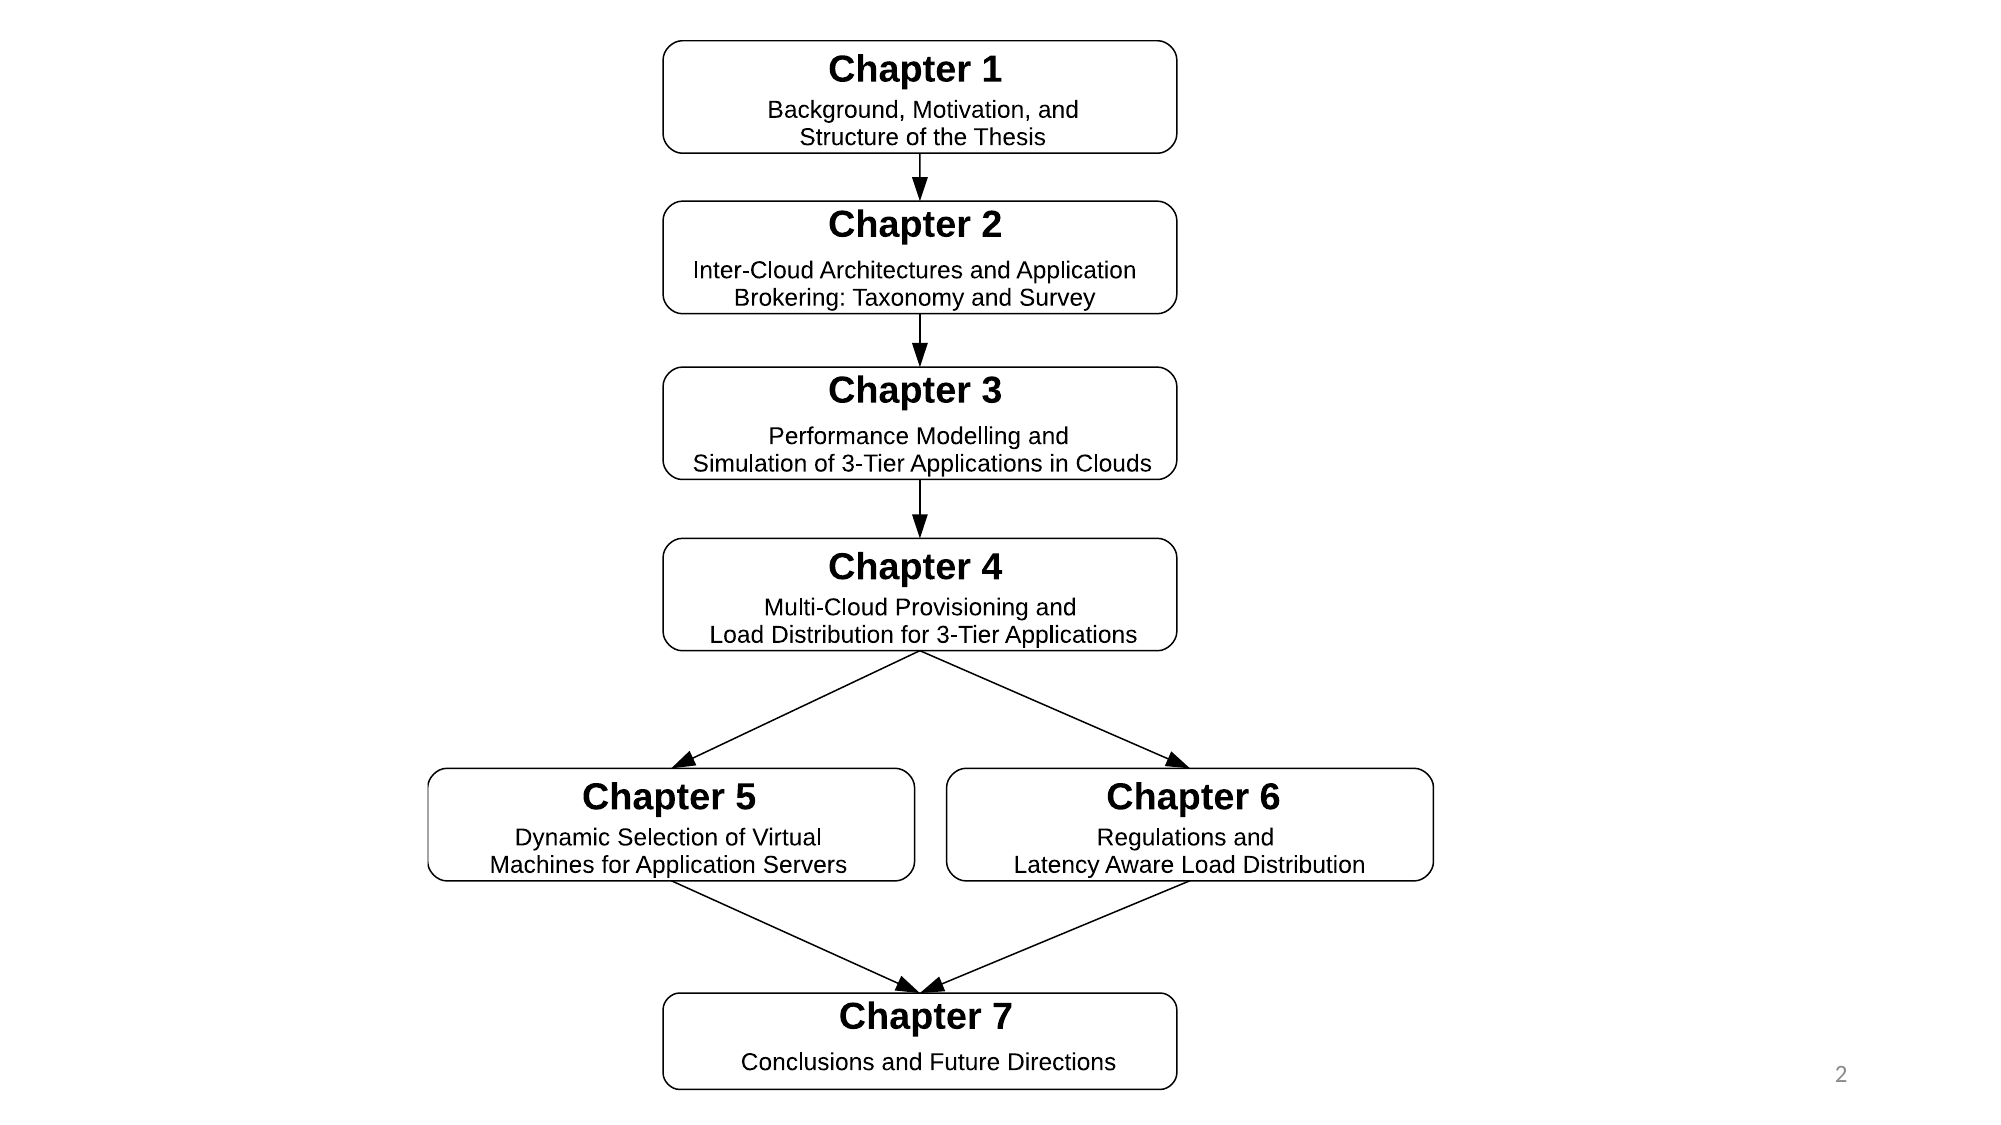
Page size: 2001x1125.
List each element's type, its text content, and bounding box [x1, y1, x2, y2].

picture [427, 40, 1439, 1095]
slide_number <number> [1412, 1042, 1863, 1103]
